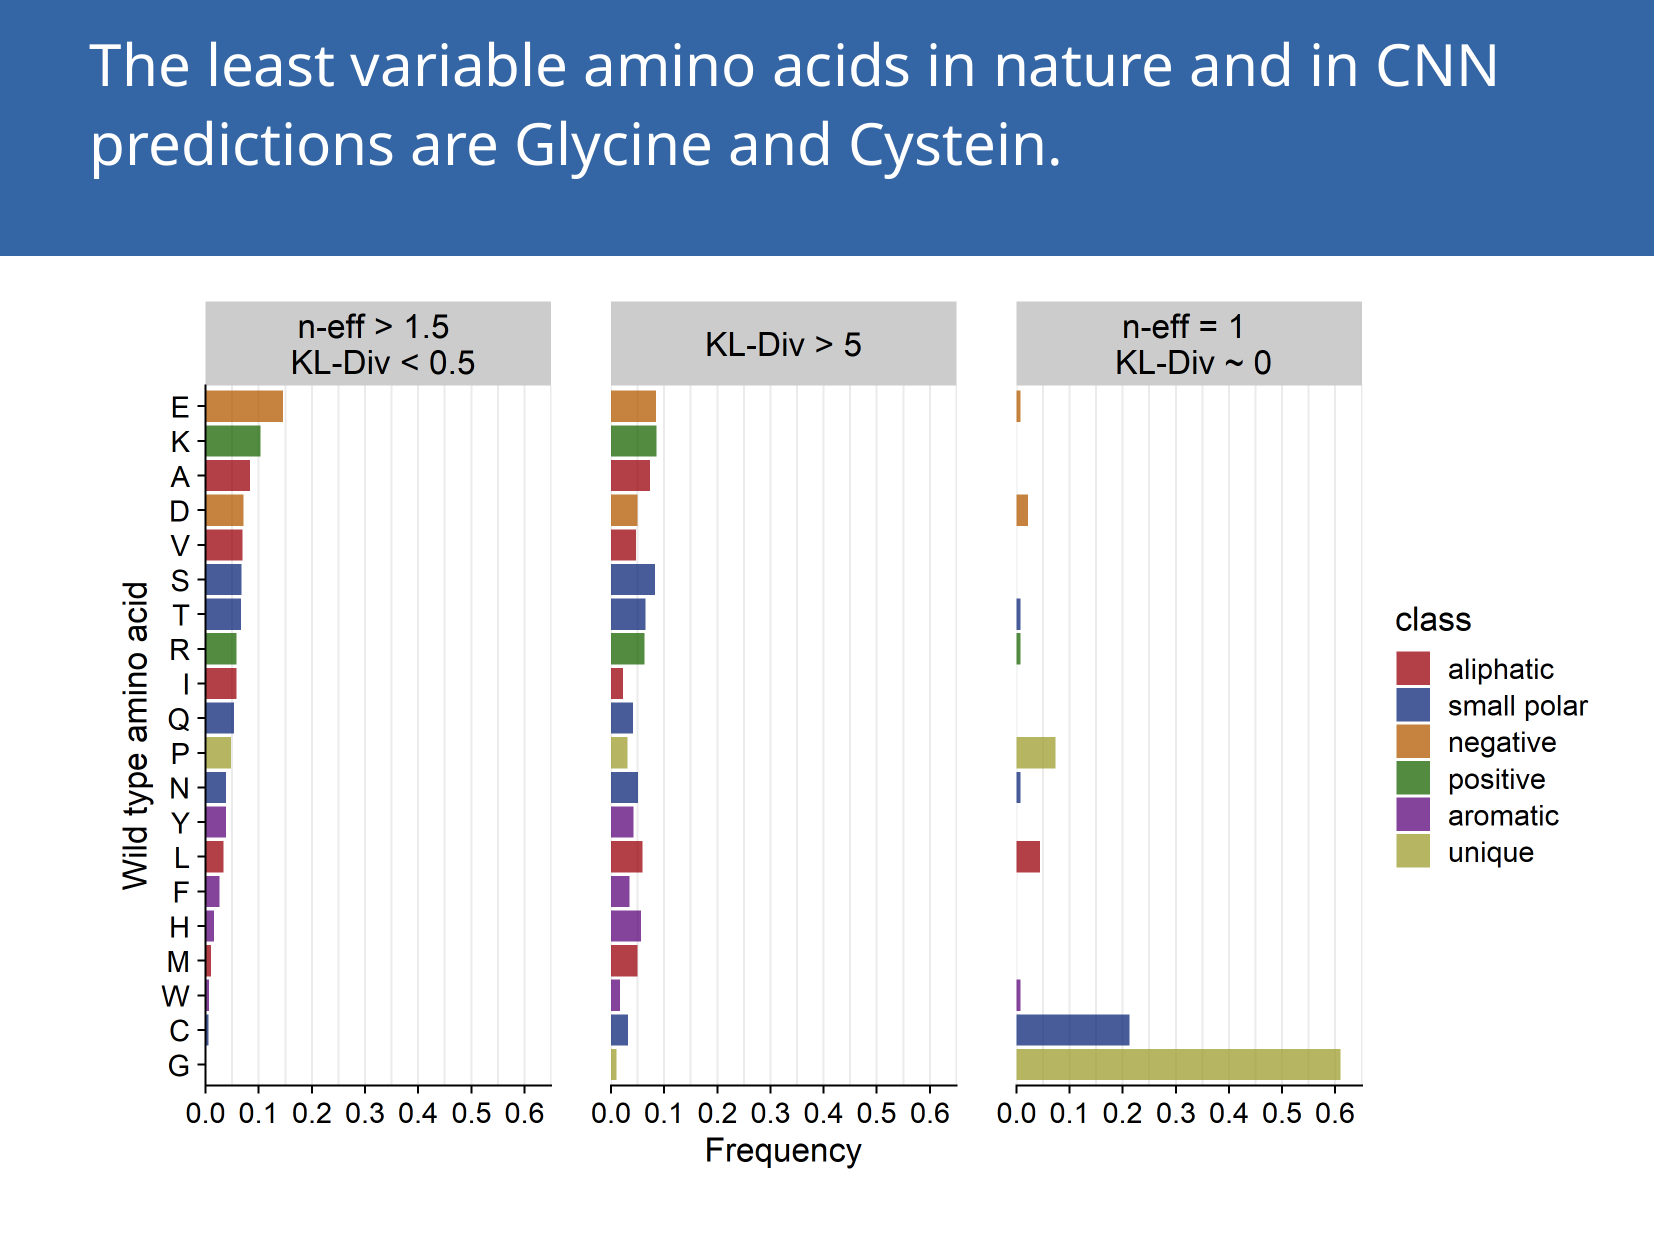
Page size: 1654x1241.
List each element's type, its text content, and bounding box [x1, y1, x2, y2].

text_box [0, 0, 1654, 256]
text_box The least variable amino acids in nature and in CNN predictions are Glycine and Cystein. [0, 17, 1647, 242]
picture [105, 285, 1605, 1186]
